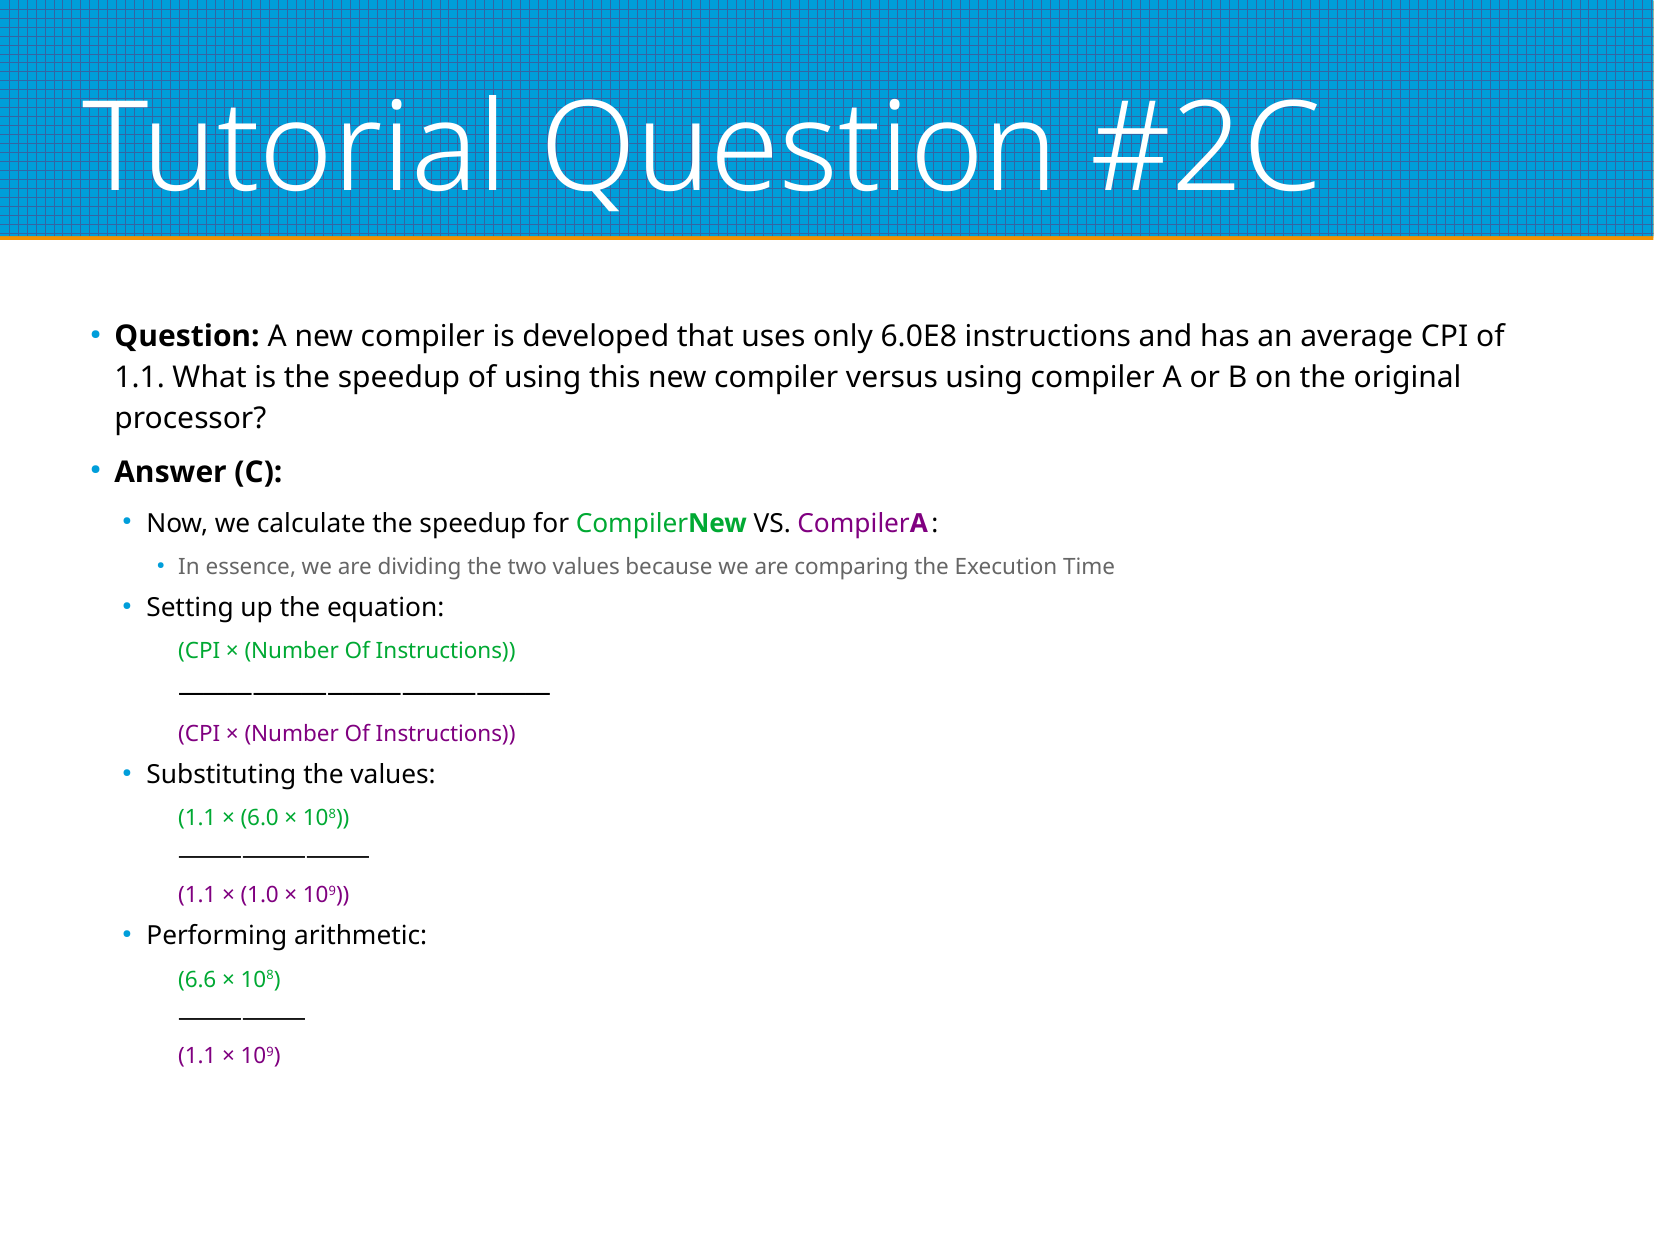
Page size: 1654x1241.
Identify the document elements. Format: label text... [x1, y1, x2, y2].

list Question: A new compiler is developed that uses only 6.0E8 instructions and has an average CPI of 1.1. What is the speedup of using this new compiler versus using compiler A or B on the original processor? Answer (C): Now, we calculate the speedup for CompilerNew VS. CompilerA: In essence, we are dividing the two values because we are comparing the Execution Time Setting up the equation: (CPI × (Number Of Instructions)) ⸻⸻⸻⸻⸻ (CPI × (Number Of Instructions)) Substituting the values: (1.1 × (6.0 × 108)) ⸻⸻⸻ (1.1 × (1.0 × 109)) Performing arithmetic: (6.6 × 108) ⸻⸻ (1.1 × 109) [82, 314, 1563, 1081]
title Tutorial Question #2C [82, 19, 1571, 227]
